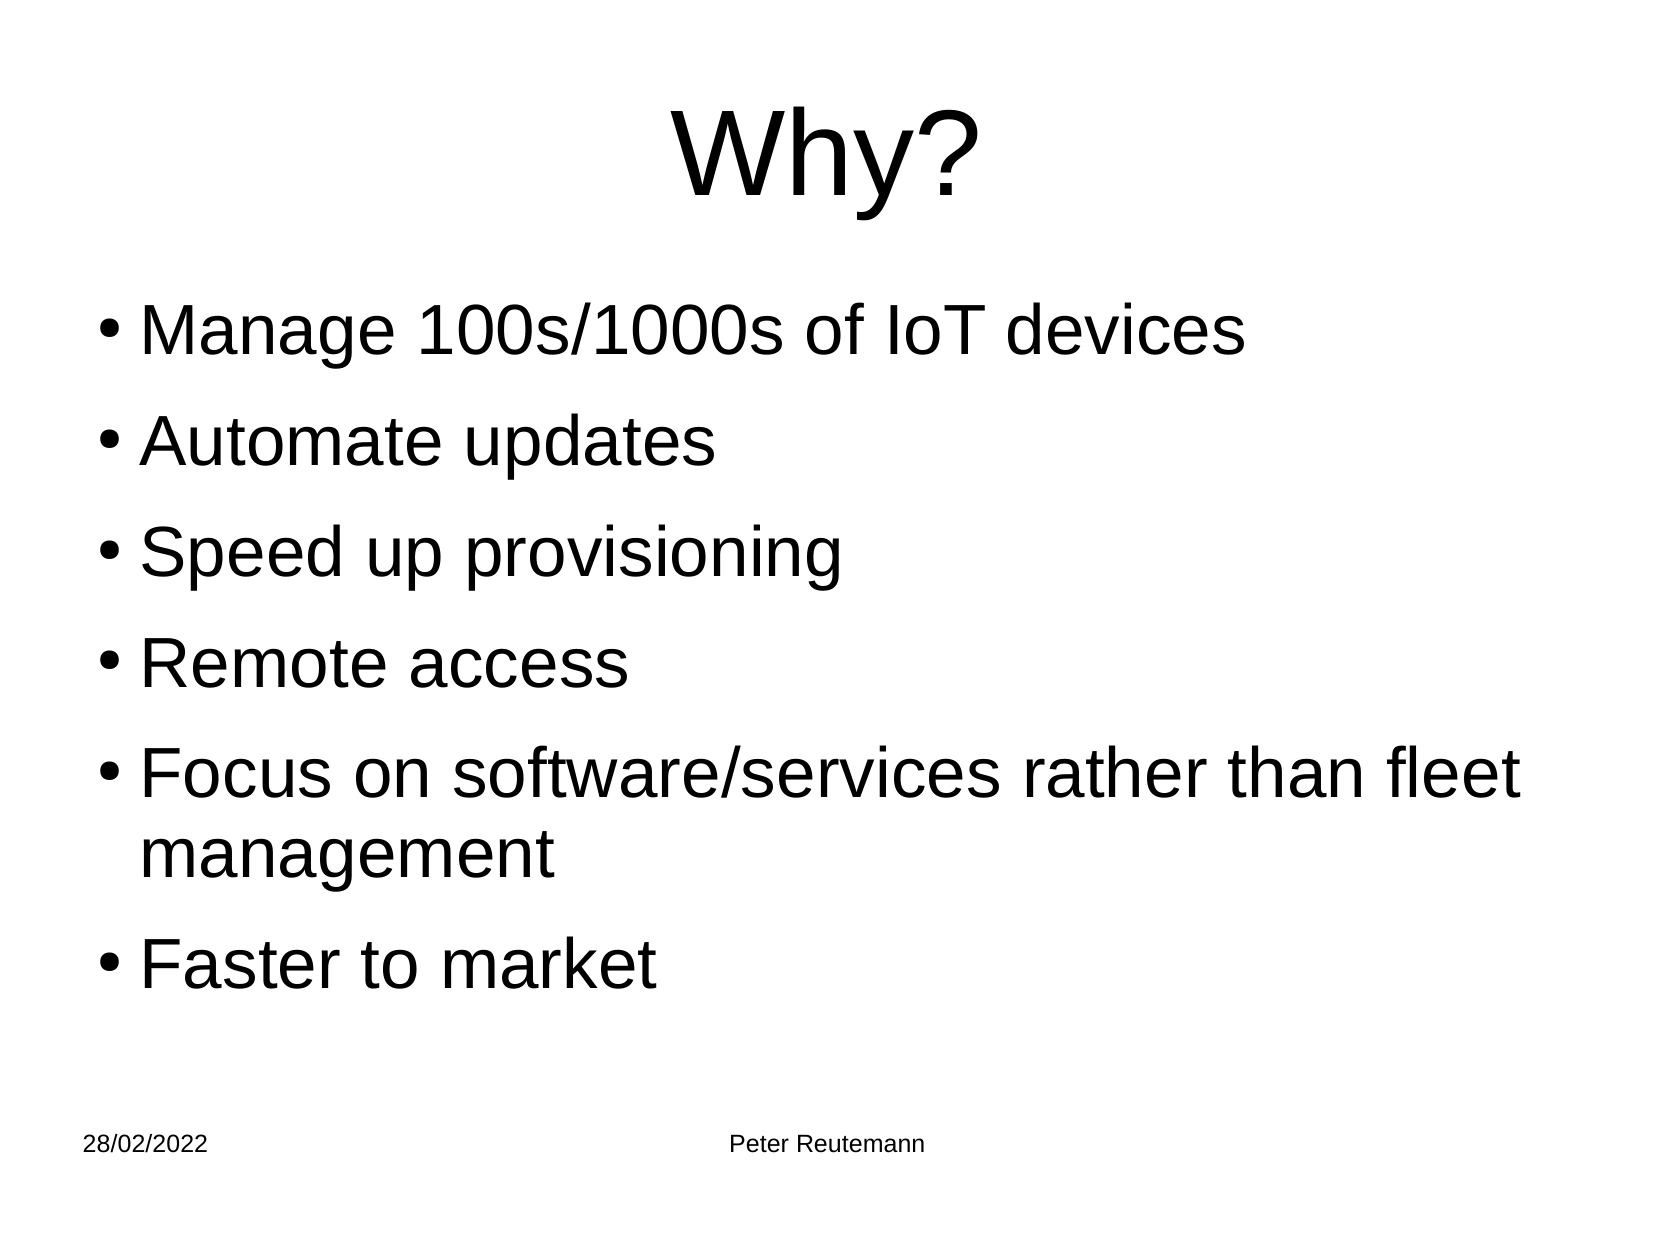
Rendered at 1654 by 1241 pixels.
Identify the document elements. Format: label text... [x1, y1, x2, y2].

list Manage 100s/1000s of IoT devices Automate updates Speed up provisioning Remote access Focus on software/services rather than fleet management Faster to market [82, 290, 1571, 1010]
title Why? [82, 49, 1571, 257]
